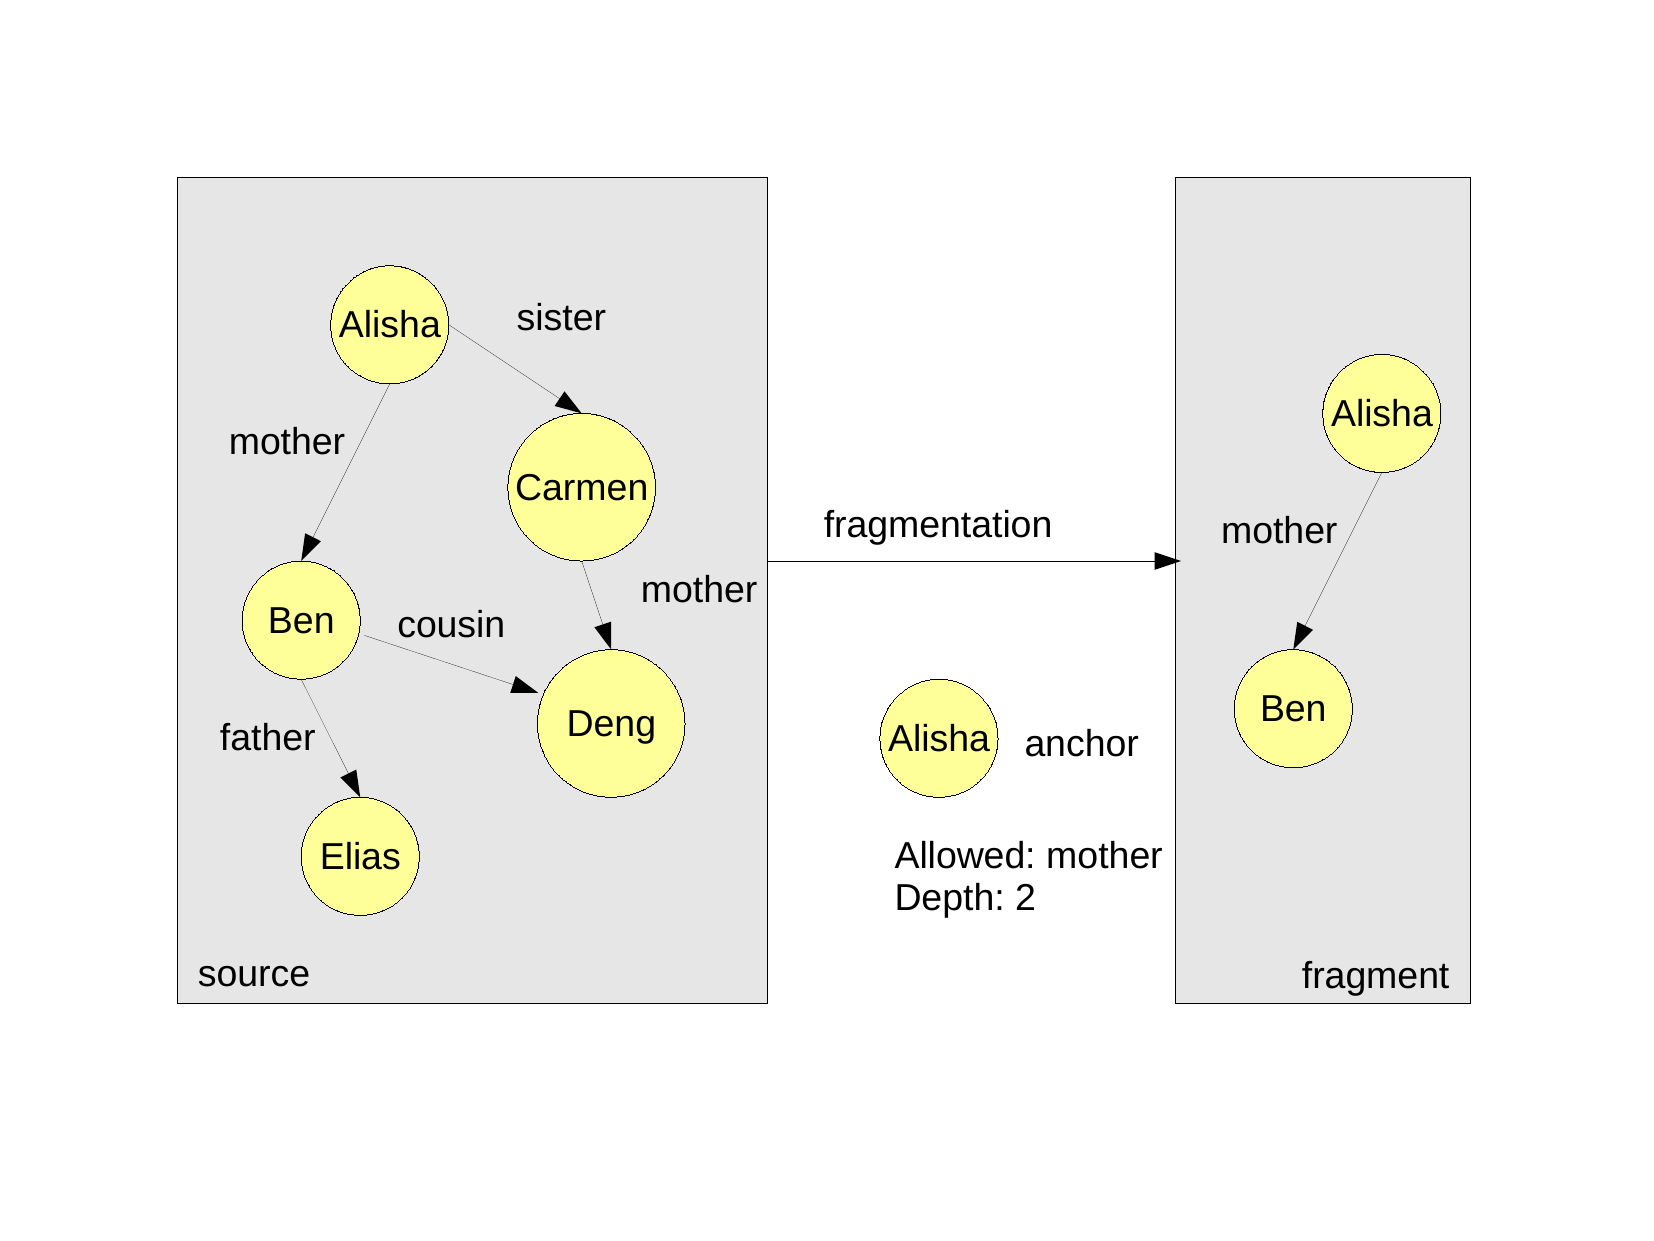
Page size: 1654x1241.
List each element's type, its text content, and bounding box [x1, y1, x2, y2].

text_box Deng [537, 649, 686, 798]
text_box source [183, 944, 361, 1002]
text_box mother [1206, 501, 1353, 559]
text_box Allowed: mother Depth: 2 [879, 826, 1175, 926]
text_box Alisha [330, 265, 449, 384]
text_box anchor [1009, 714, 1154, 772]
text_box cousin [382, 596, 521, 656]
text_box Carmen [507, 413, 656, 562]
text_box fragmentation [809, 496, 1075, 553]
text_box mother [214, 413, 361, 471]
text_box Ben [1234, 649, 1353, 768]
text_box mother [625, 561, 773, 621]
text_box father [205, 708, 331, 768]
text_box Alisha [1322, 354, 1441, 473]
text_box [177, 177, 768, 1004]
text_box sister [501, 289, 709, 347]
text_box Elias [301, 797, 420, 916]
text_box [1175, 177, 1471, 1004]
text_box fragment [1287, 947, 1465, 1004]
text_box Alisha [879, 679, 999, 798]
text_box Ben [242, 561, 361, 680]
